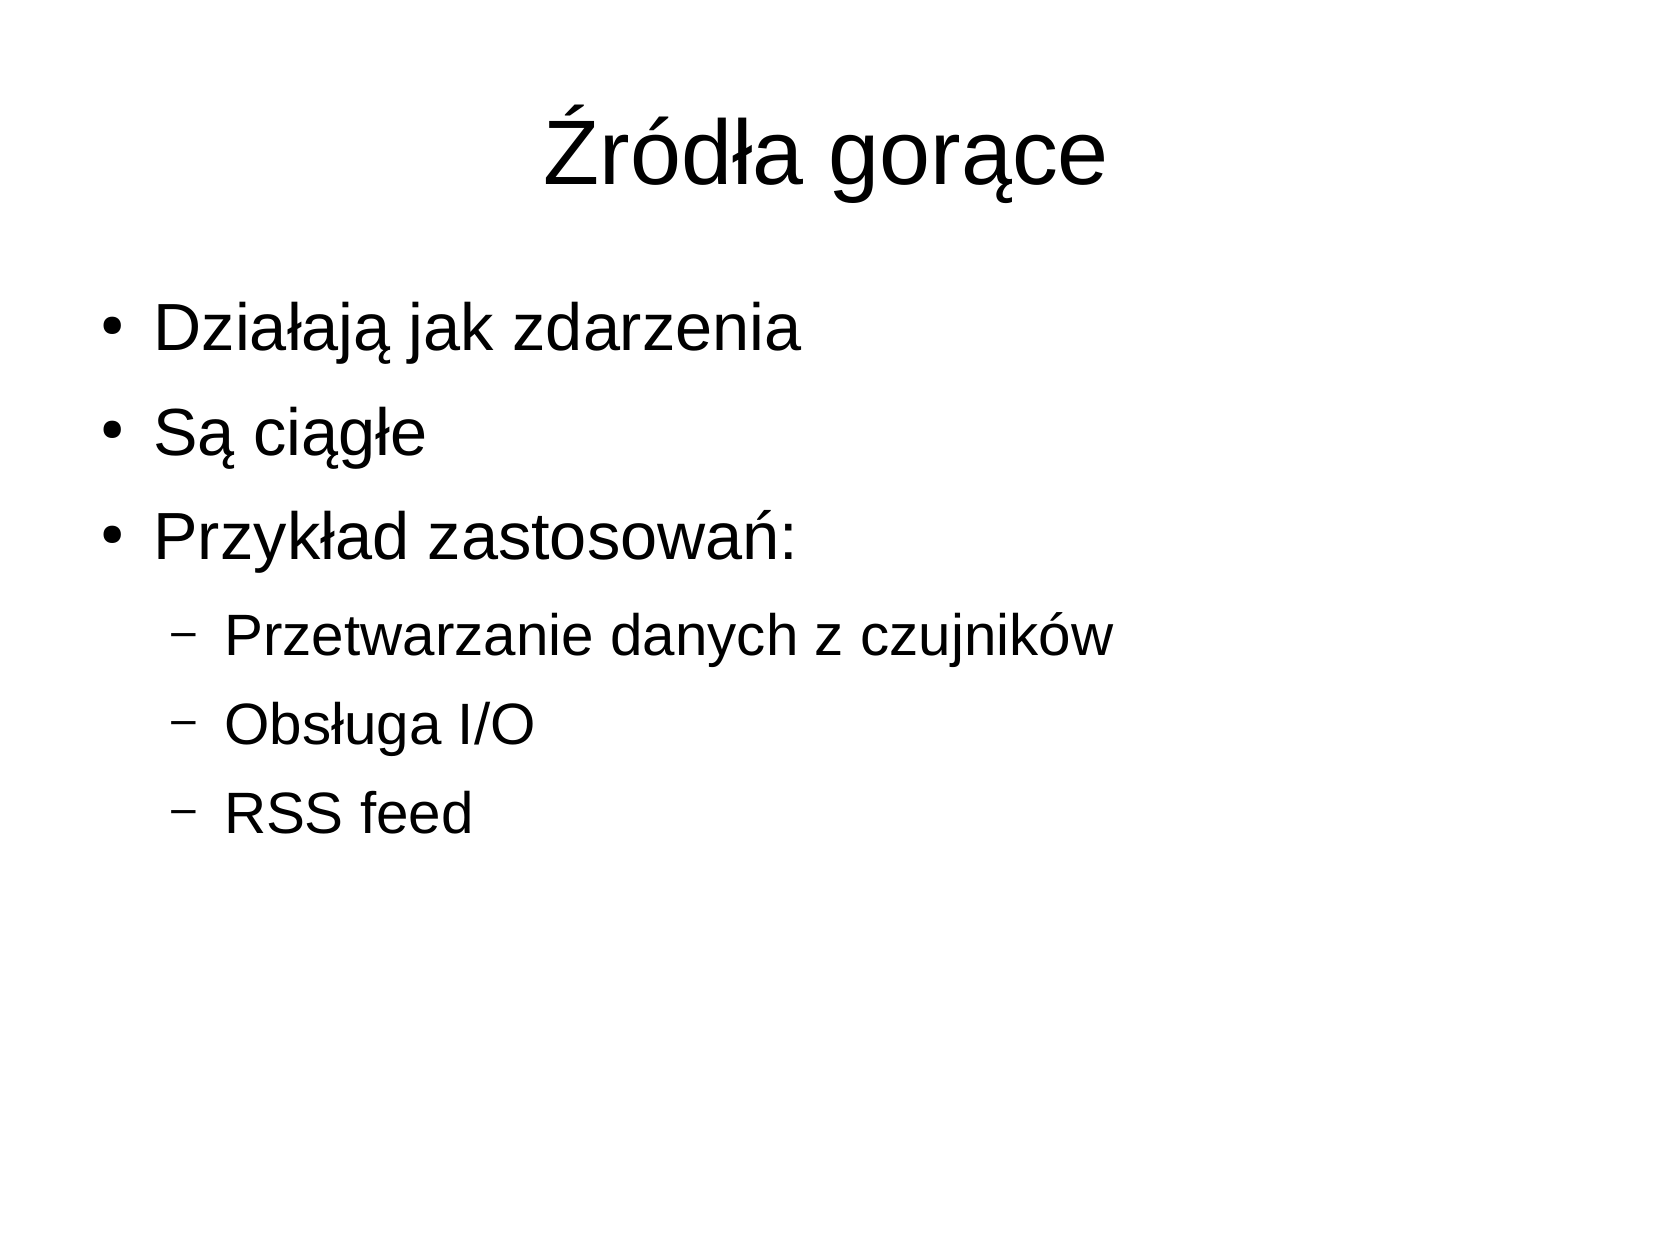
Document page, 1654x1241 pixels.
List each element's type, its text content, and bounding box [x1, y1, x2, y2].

list Działają jak zdarzenia Są ciągłe Przykład zastosowań: Przetwarzanie danych z czujników Obsługa I/O RSS feed [82, 290, 1571, 1010]
title Źródła gorące [82, 49, 1571, 257]
